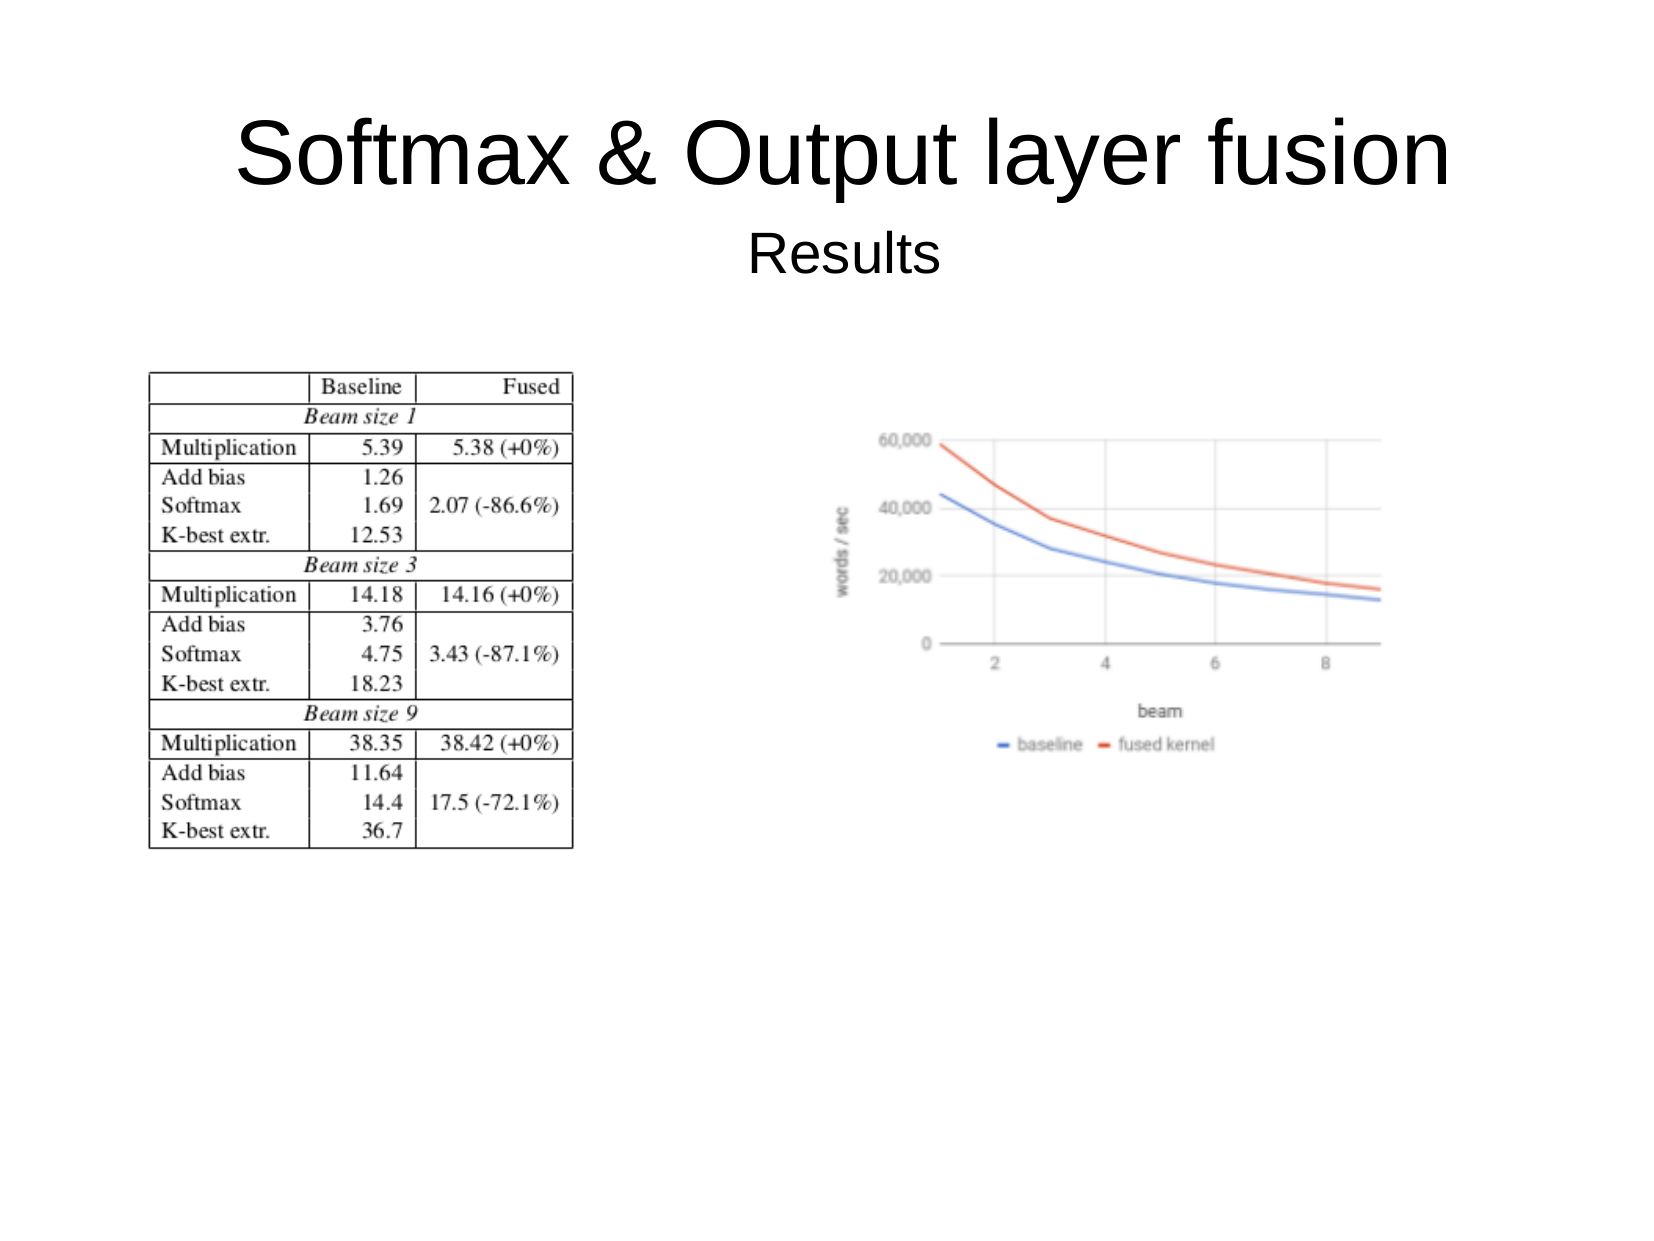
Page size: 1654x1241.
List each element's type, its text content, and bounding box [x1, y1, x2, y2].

title Results [82, 149, 1571, 357]
picture [141, 366, 580, 857]
title Softmax & Output layer fusion [82, 49, 1571, 149]
picture [820, 413, 1428, 772]
